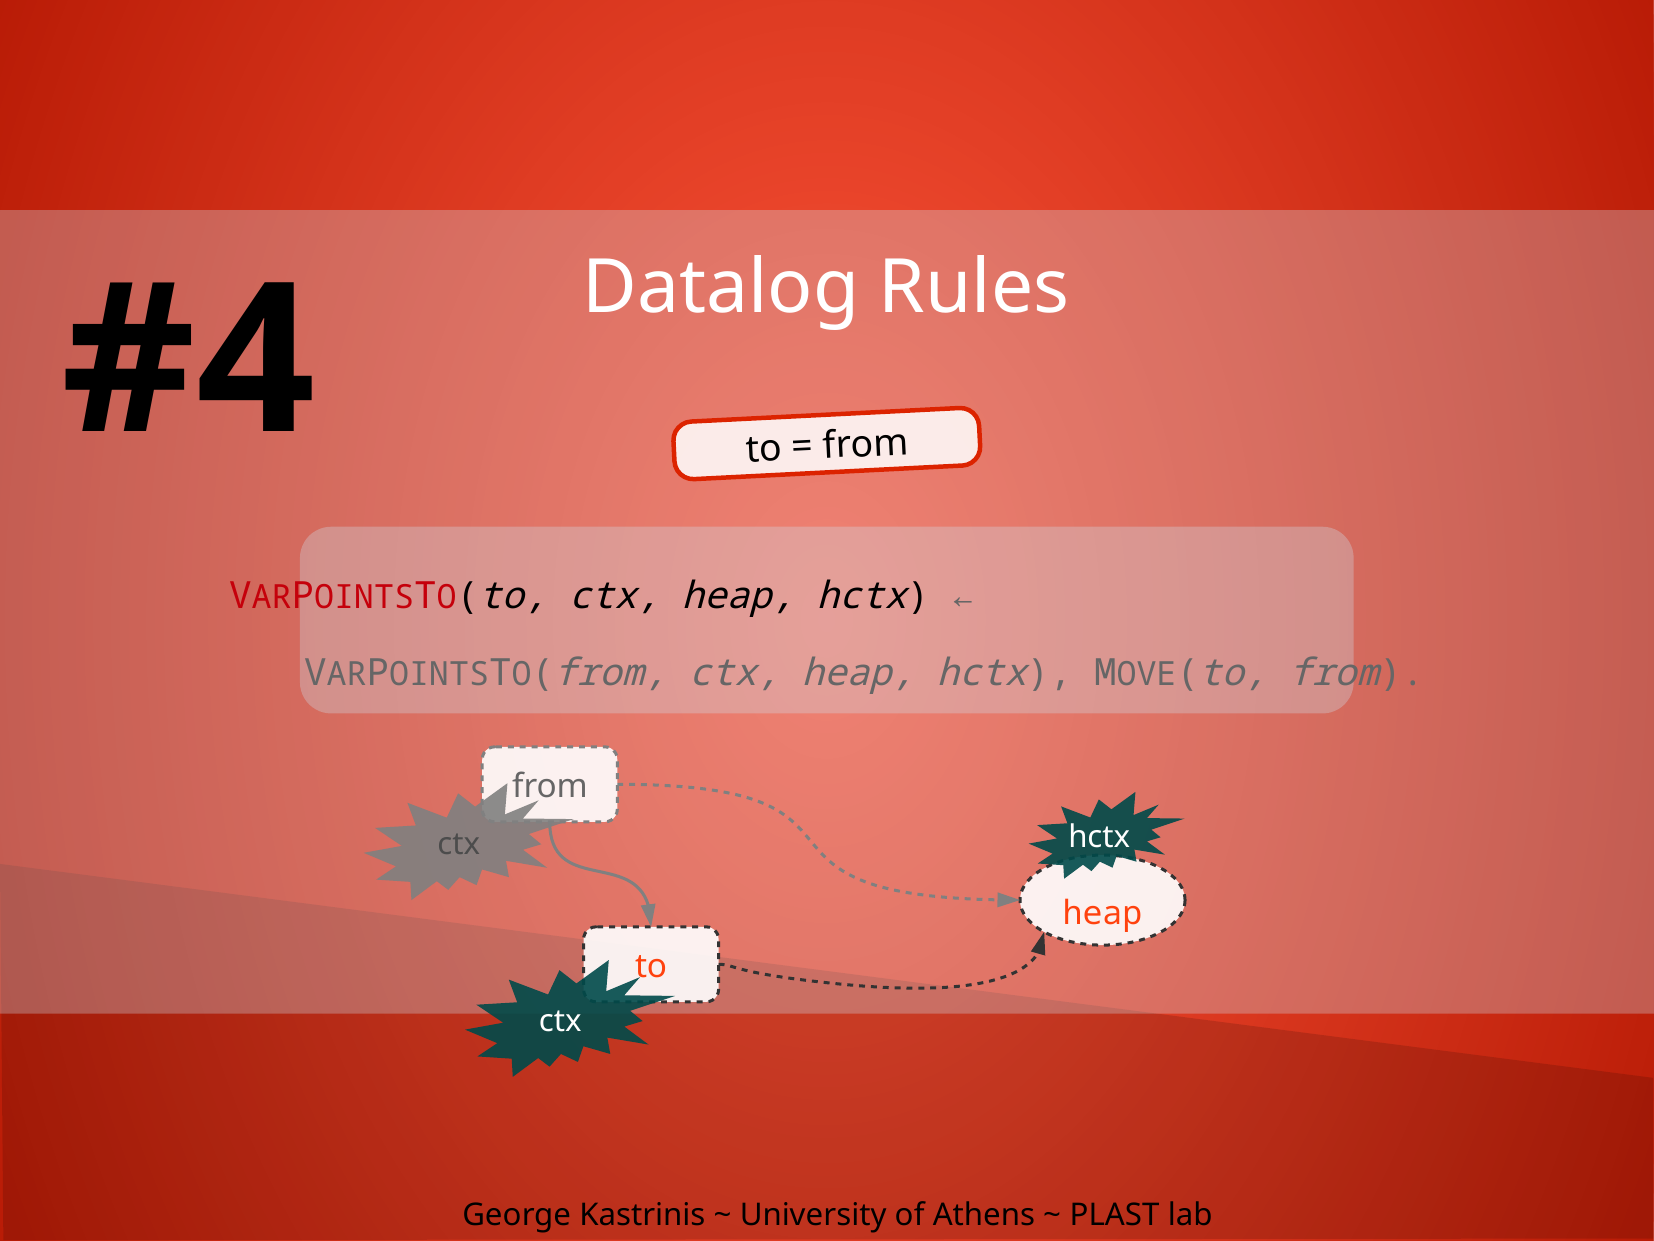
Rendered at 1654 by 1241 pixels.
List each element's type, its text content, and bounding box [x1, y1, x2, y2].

text_box ctx [363, 783, 574, 901]
text_box heap [1020, 857, 1186, 946]
text_box to = from [673, 408, 981, 480]
text_box from [482, 746, 618, 822]
text_box hctx [1028, 791, 1185, 879]
text_box [0, 210, 1654, 1014]
text_box Datalog Rules [568, 225, 1086, 331]
text_box to [583, 926, 719, 1002]
text_box #4 [46, 201, 361, 451]
text_box George Kastrinis ~ University of Athens ~ PLAST lab [447, 1185, 1207, 1236]
text_box VARPOINTSTO(to, ctx, heap, hctx) ← VARPOINTSTO(from, ctx, heap, hctx), MOVE(to, from). [299, 526, 1354, 714]
text_box ctx [465, 960, 676, 1077]
